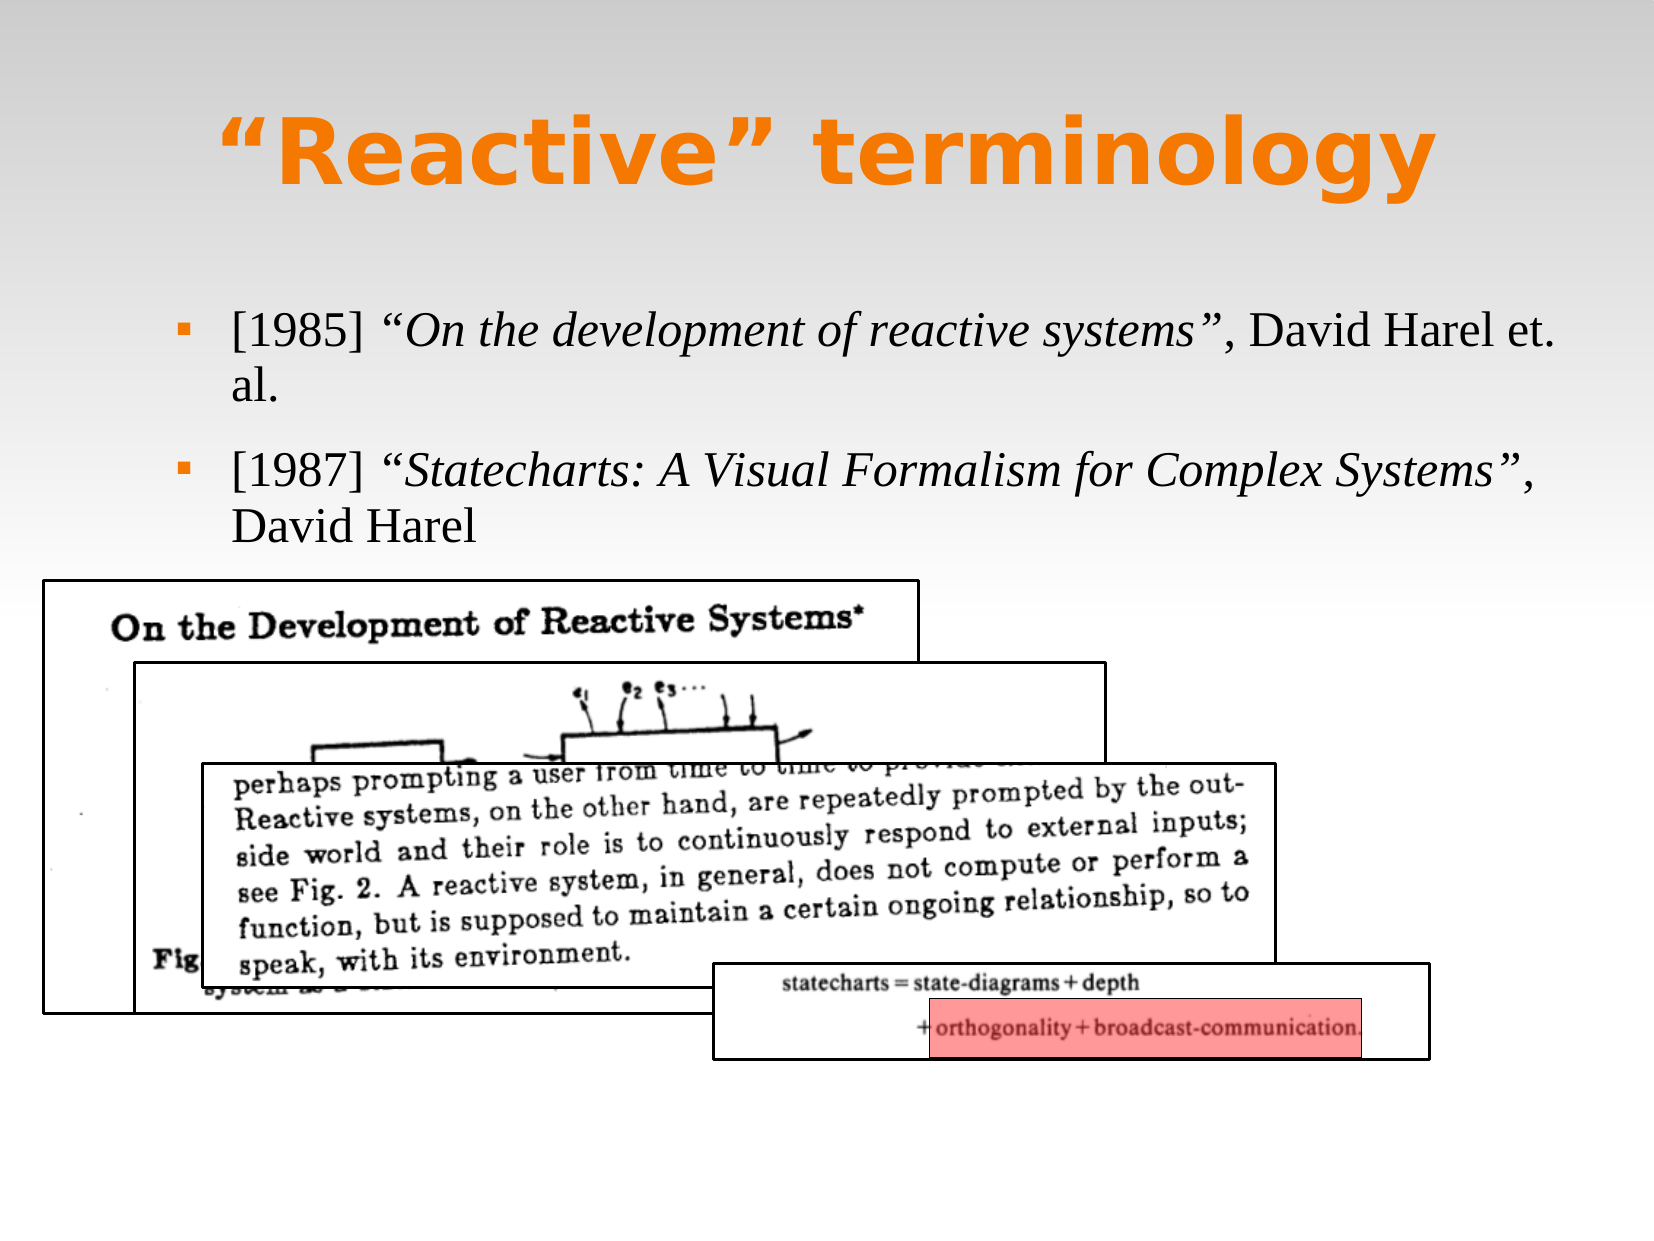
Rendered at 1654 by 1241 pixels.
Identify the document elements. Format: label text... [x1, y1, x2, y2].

picture [45, 582, 918, 1012]
picture [203, 764, 1275, 987]
picture [135, 663, 1105, 1012]
text_box [929, 998, 1362, 1058]
list [1985] “On the development of reactive systems”, David Harel et. al. [1987] “Statecharts: A Visual Formalism for Complex Systems”, David Harel [89, 302, 1576, 1121]
title “Reactive” terminology [82, 49, 1571, 257]
picture [715, 964, 1428, 1058]
